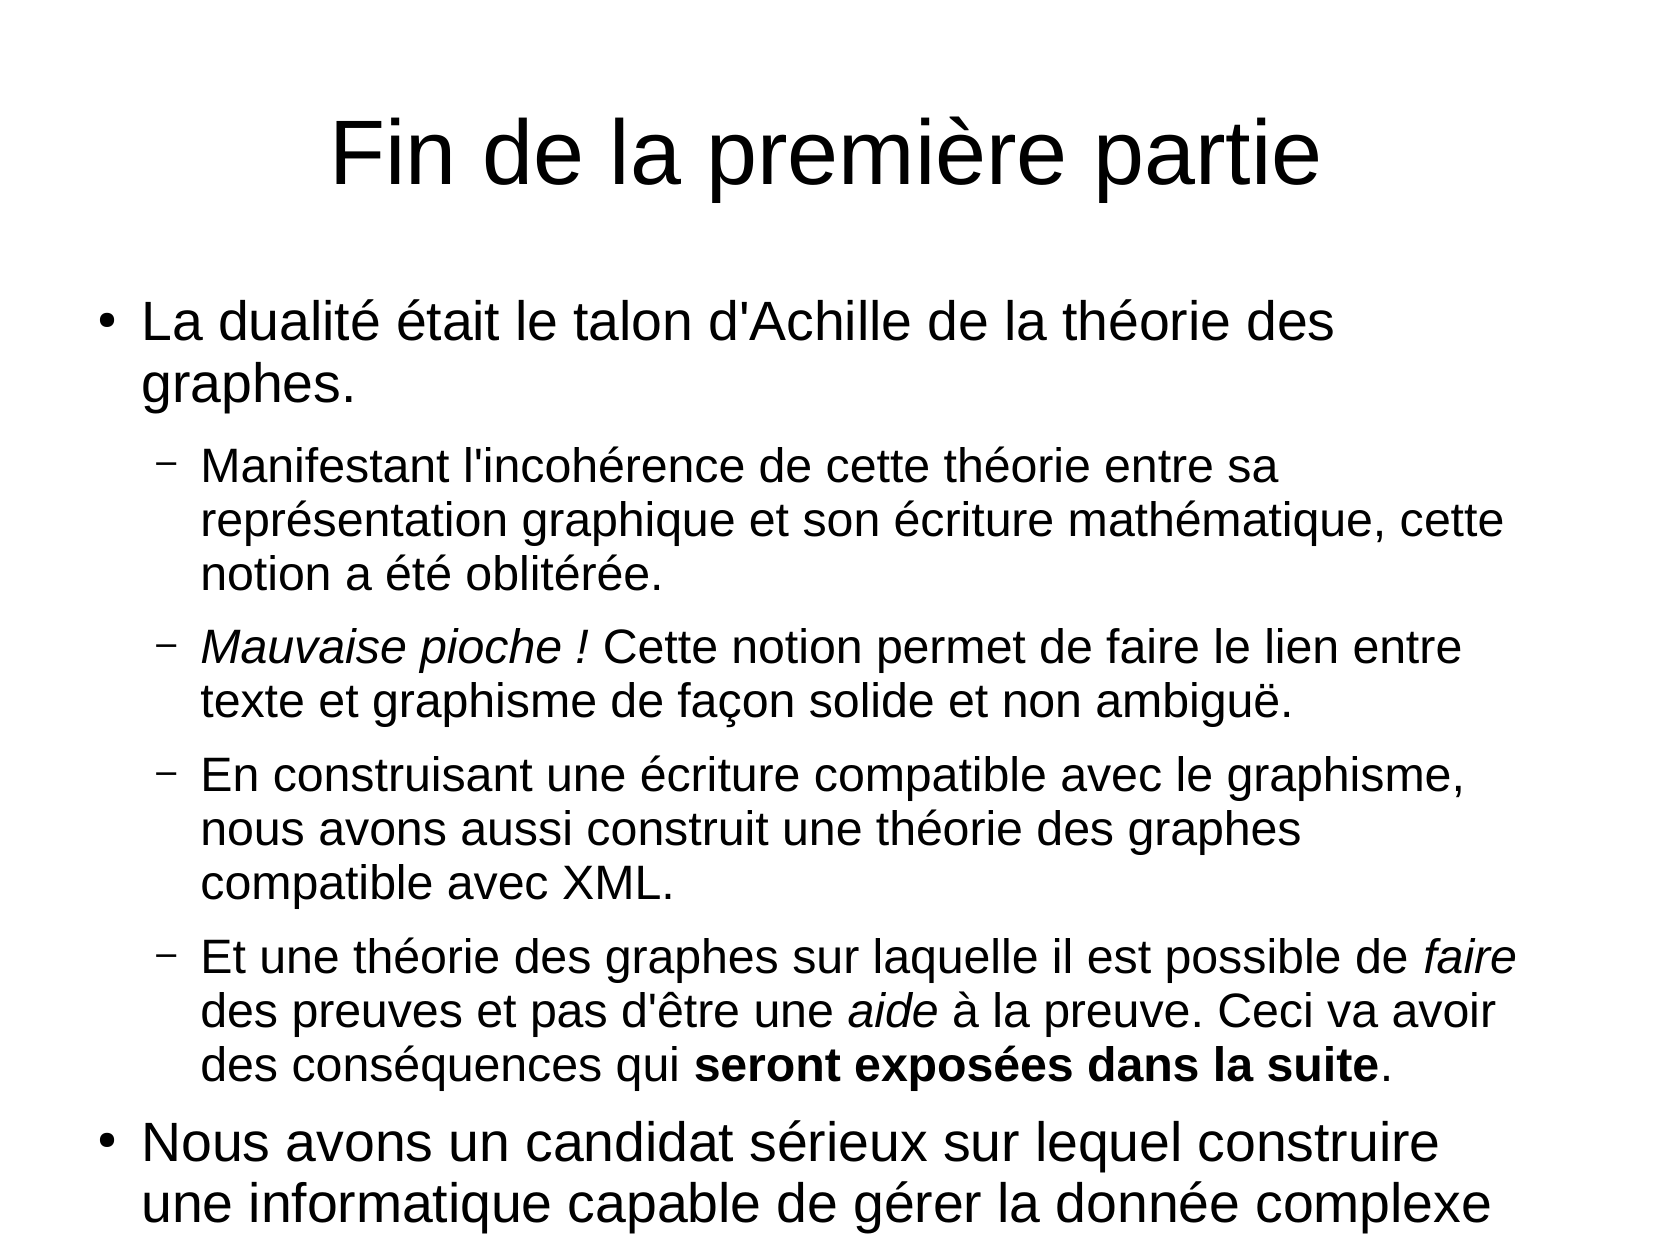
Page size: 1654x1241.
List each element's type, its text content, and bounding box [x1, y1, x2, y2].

title Fin de la première partie [82, 49, 1571, 257]
list La dualité était le talon d'Achille de la théorie des graphes. Manifestant l'incohérence de cette théorie entre sa représentation graphique et son écriture mathématique, cette notion a été oblitérée. Mauvaise pioche ! Cette notion permet de faire le lien entre texte et graphisme de façon solide et non ambiguë. En construisant une écriture compatible avec le graphisme, nous avons aussi construit une théorie des graphes compatible avec XML. Et une théorie des graphes sur laquelle il est possible de faire des preuves et pas d'être une aide à la preuve. Ceci va avoir des conséquences qui seront exposées dans la suite. Nous avons un candidat sérieux sur lequel construire une informatique capable de gérer la donnée complexe socialisée. [82, 290, 1538, 1241]
